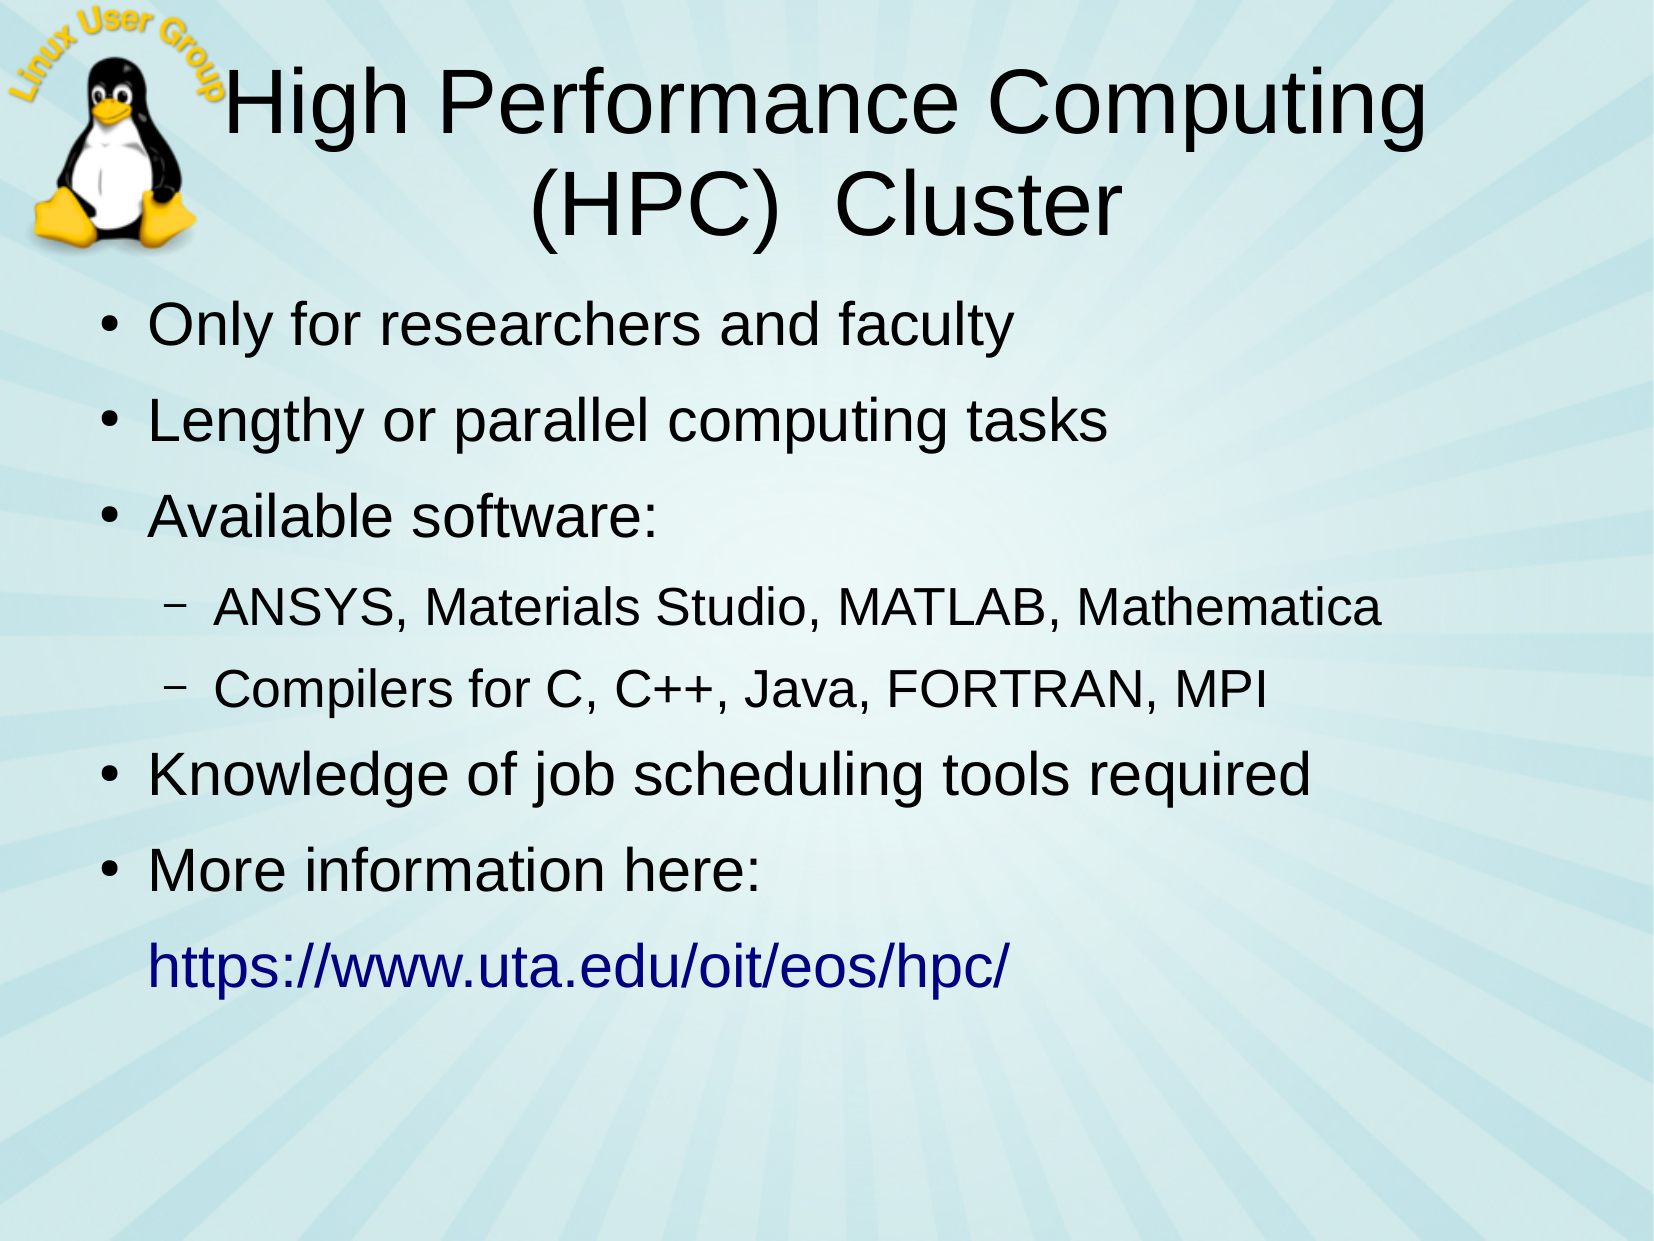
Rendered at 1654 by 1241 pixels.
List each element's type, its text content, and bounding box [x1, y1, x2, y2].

title High Performance Computing (HPC) Cluster [82, 49, 1571, 257]
picture [0, 0, 1654, 1241]
list Only for researchers and faculty Lengthy or parallel computing tasks Available software: ANSYS, Materials Studio, MATLAB, Mathematica Compilers for C, C++, Java, FORTRAN, MPI Knowledge of job scheduling tools required More information here: https://www.uta.edu/oit/eos/hpc/ [82, 290, 1571, 1010]
